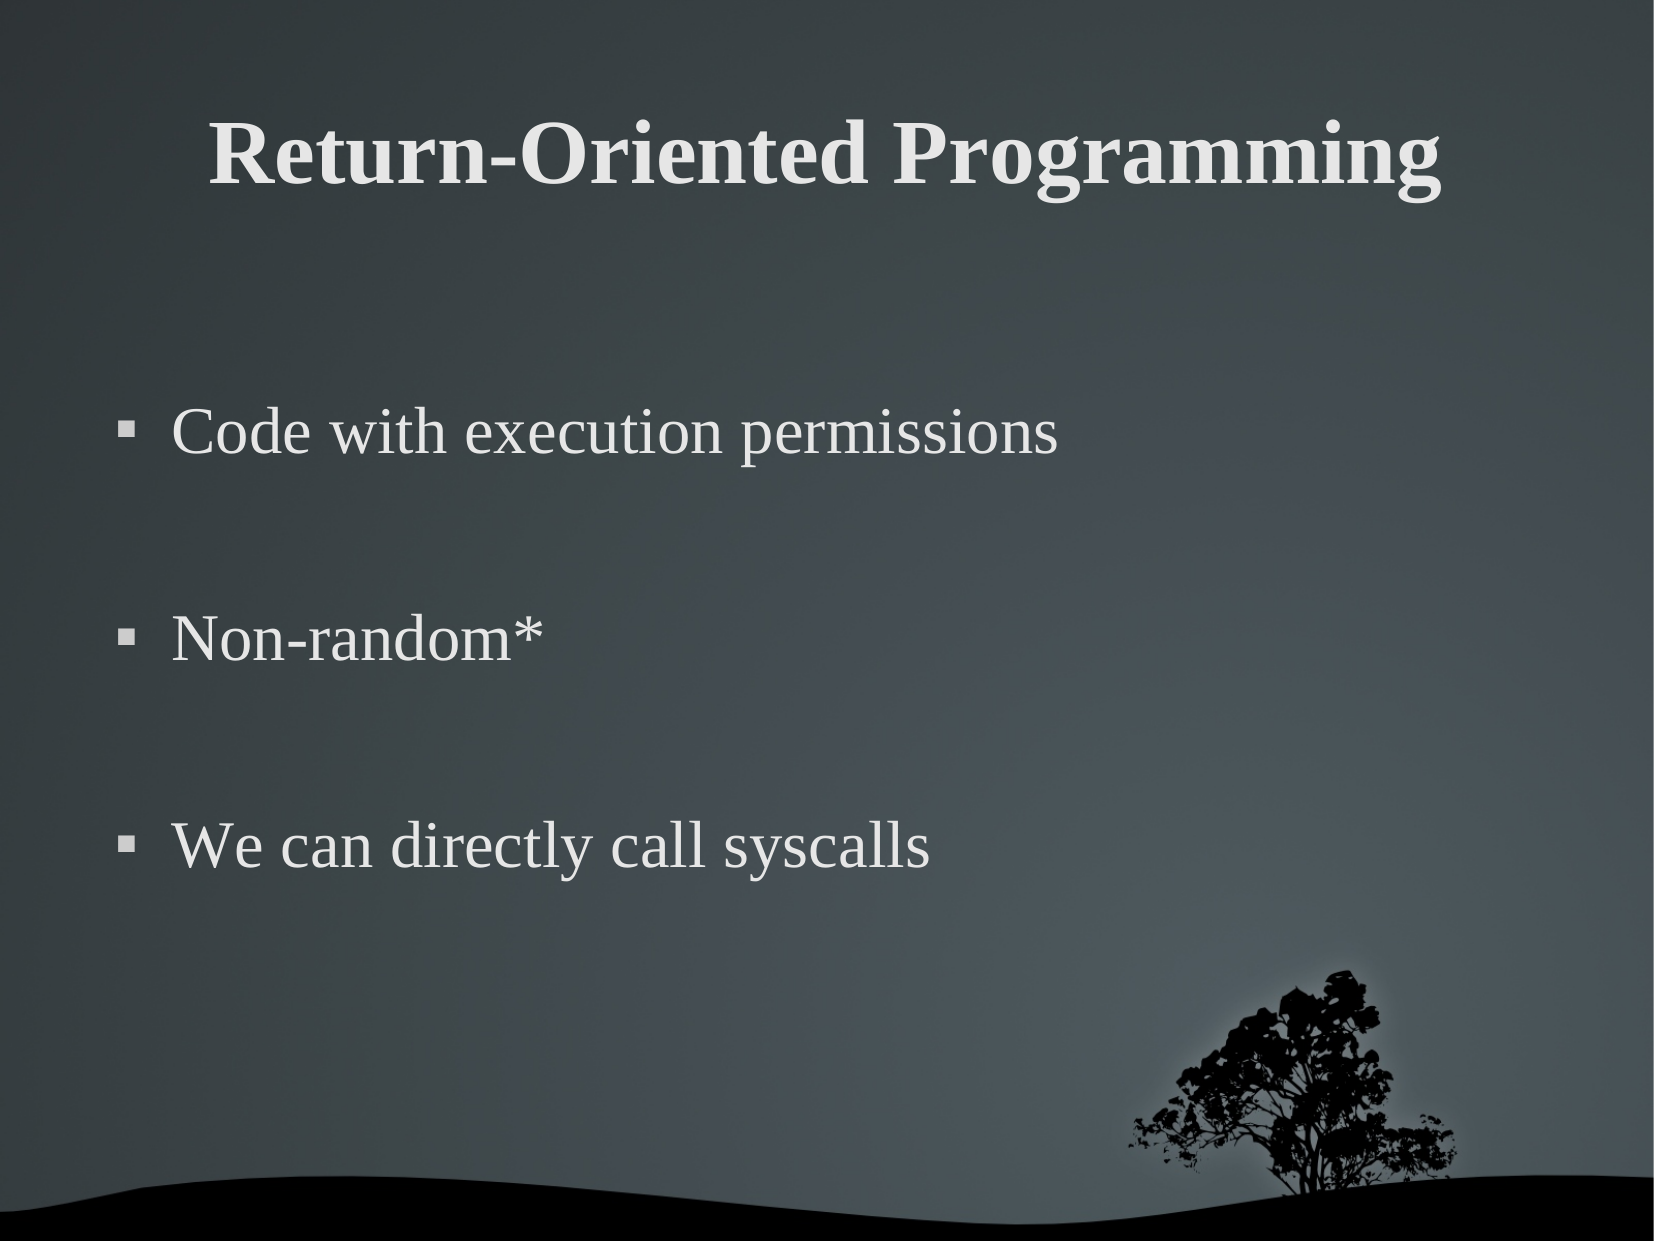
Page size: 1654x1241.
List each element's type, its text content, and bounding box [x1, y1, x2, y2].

title Return-Oriented Programming [82, 49, 1571, 257]
list Code with execution permissions Non-random* We can directly call syscalls [82, 290, 1571, 1109]
picture [0, 0, 1654, 1241]
